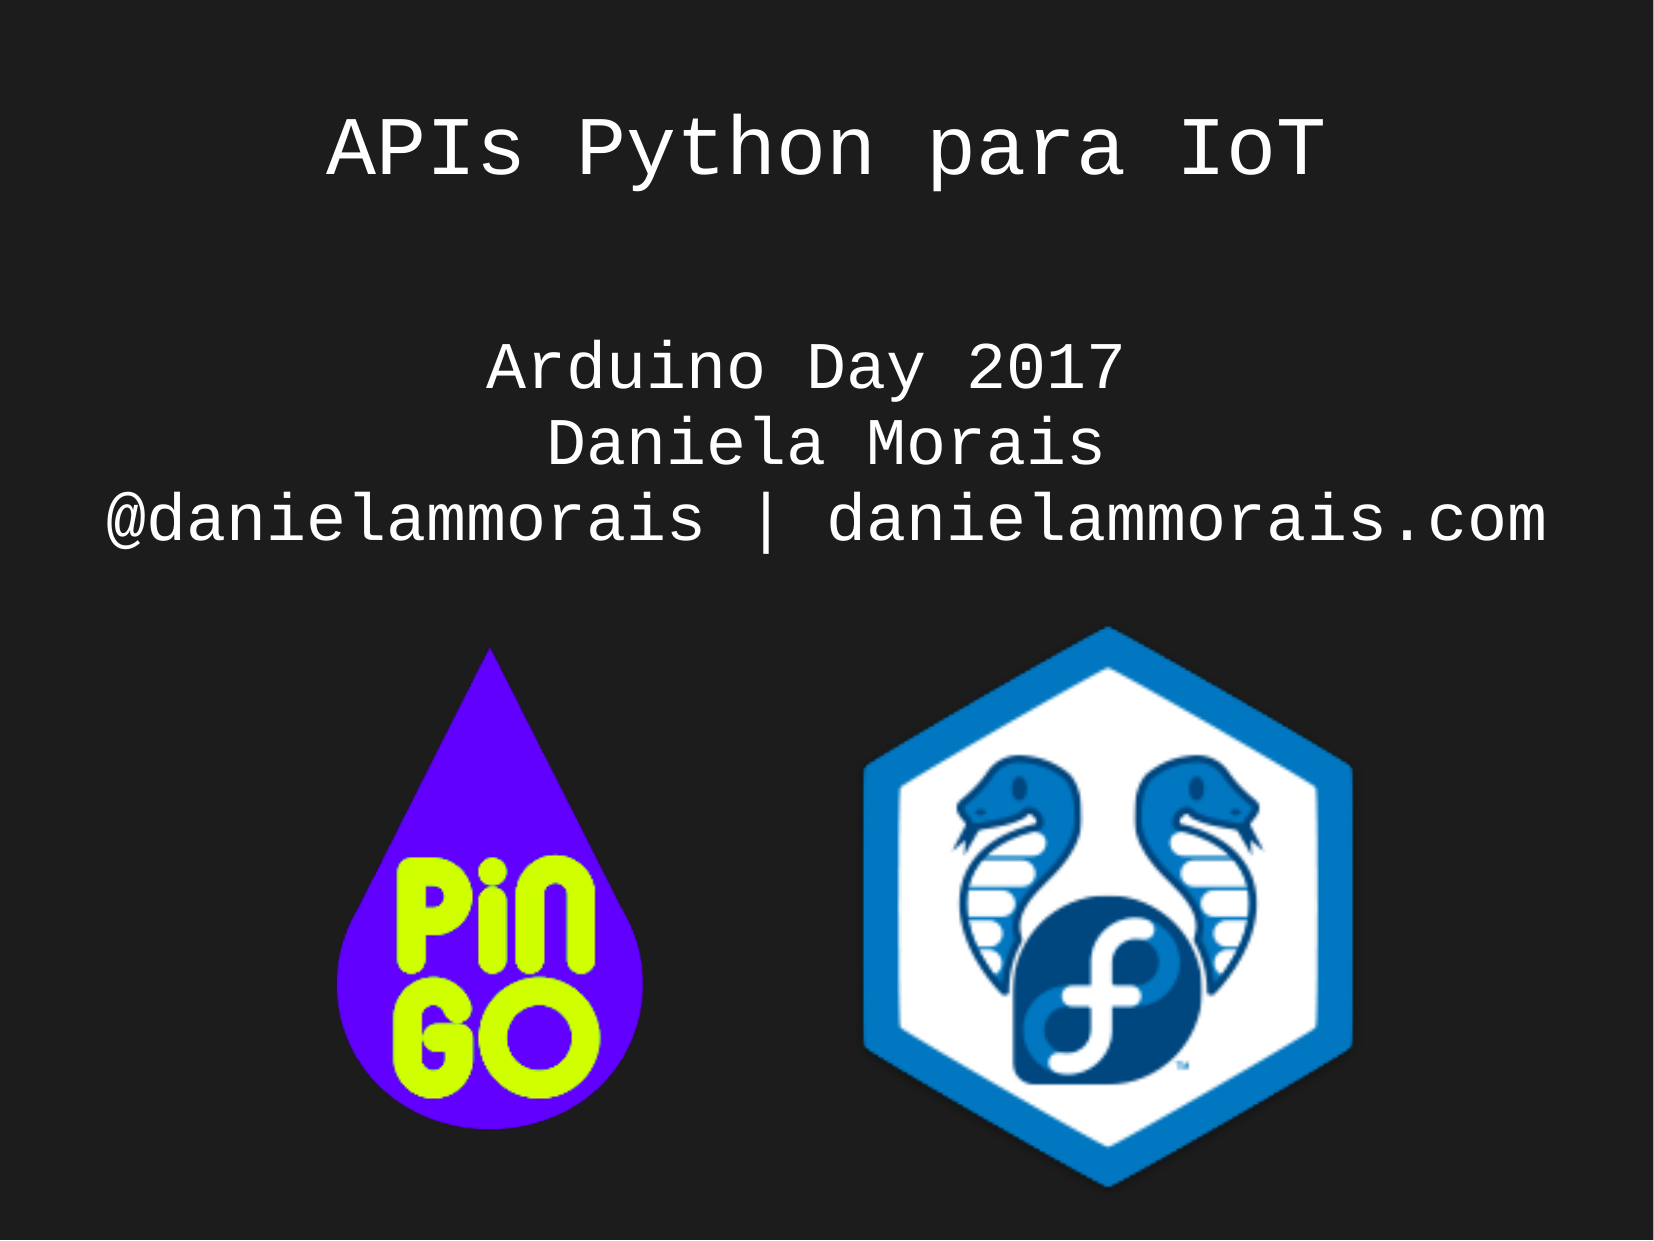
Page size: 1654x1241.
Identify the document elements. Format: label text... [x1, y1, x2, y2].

title APIs Python para IoT [82, 49, 1571, 124]
subtitle Arduino Day 2017 Daniela Morais @danielammorais | danielammorais.com [82, 124, 1571, 845]
picture [855, 621, 1363, 1201]
picture [335, 644, 646, 1134]
